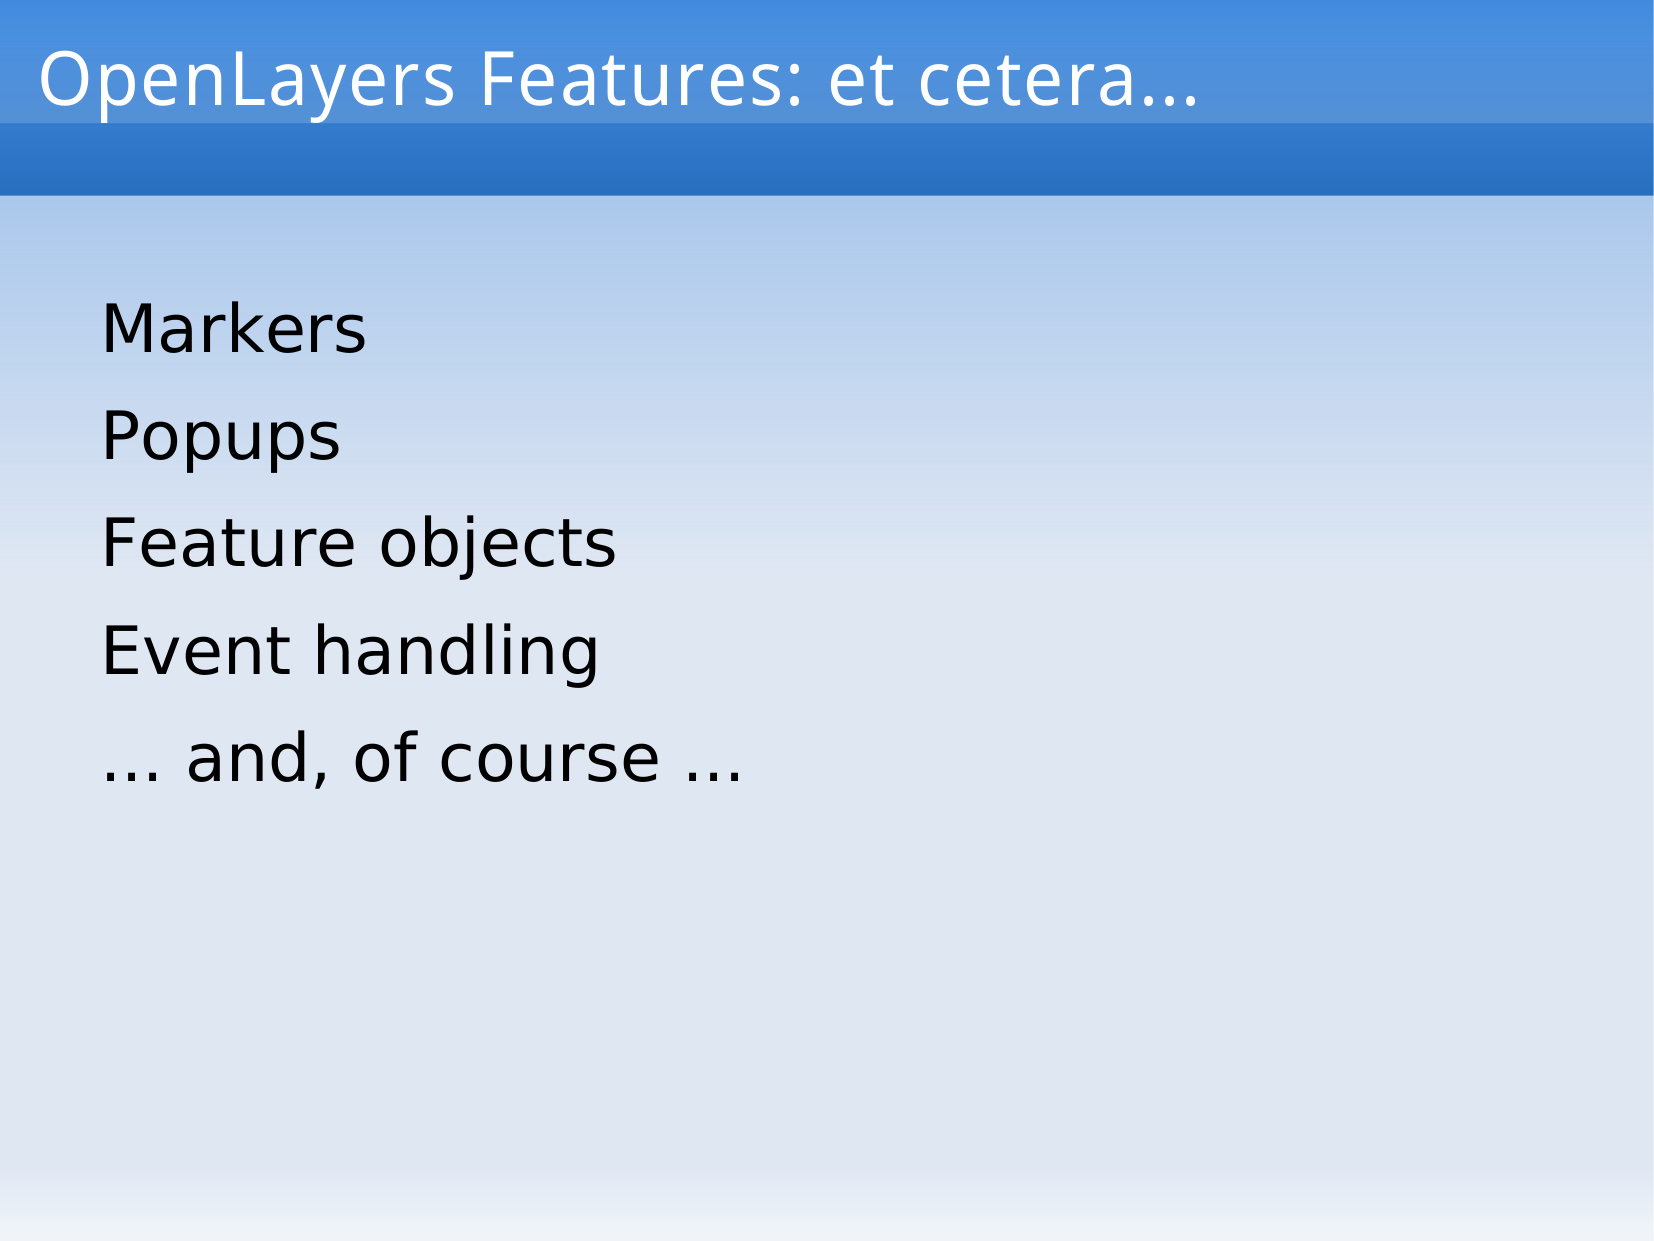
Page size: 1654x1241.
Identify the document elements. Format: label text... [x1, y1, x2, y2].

list Markers Popups Feature objects Event handling ... and, of course ... [82, 290, 1571, 1109]
title OpenLayers Features: et cetera... [37, 2, 1463, 151]
picture [0, 0, 1654, 1241]
